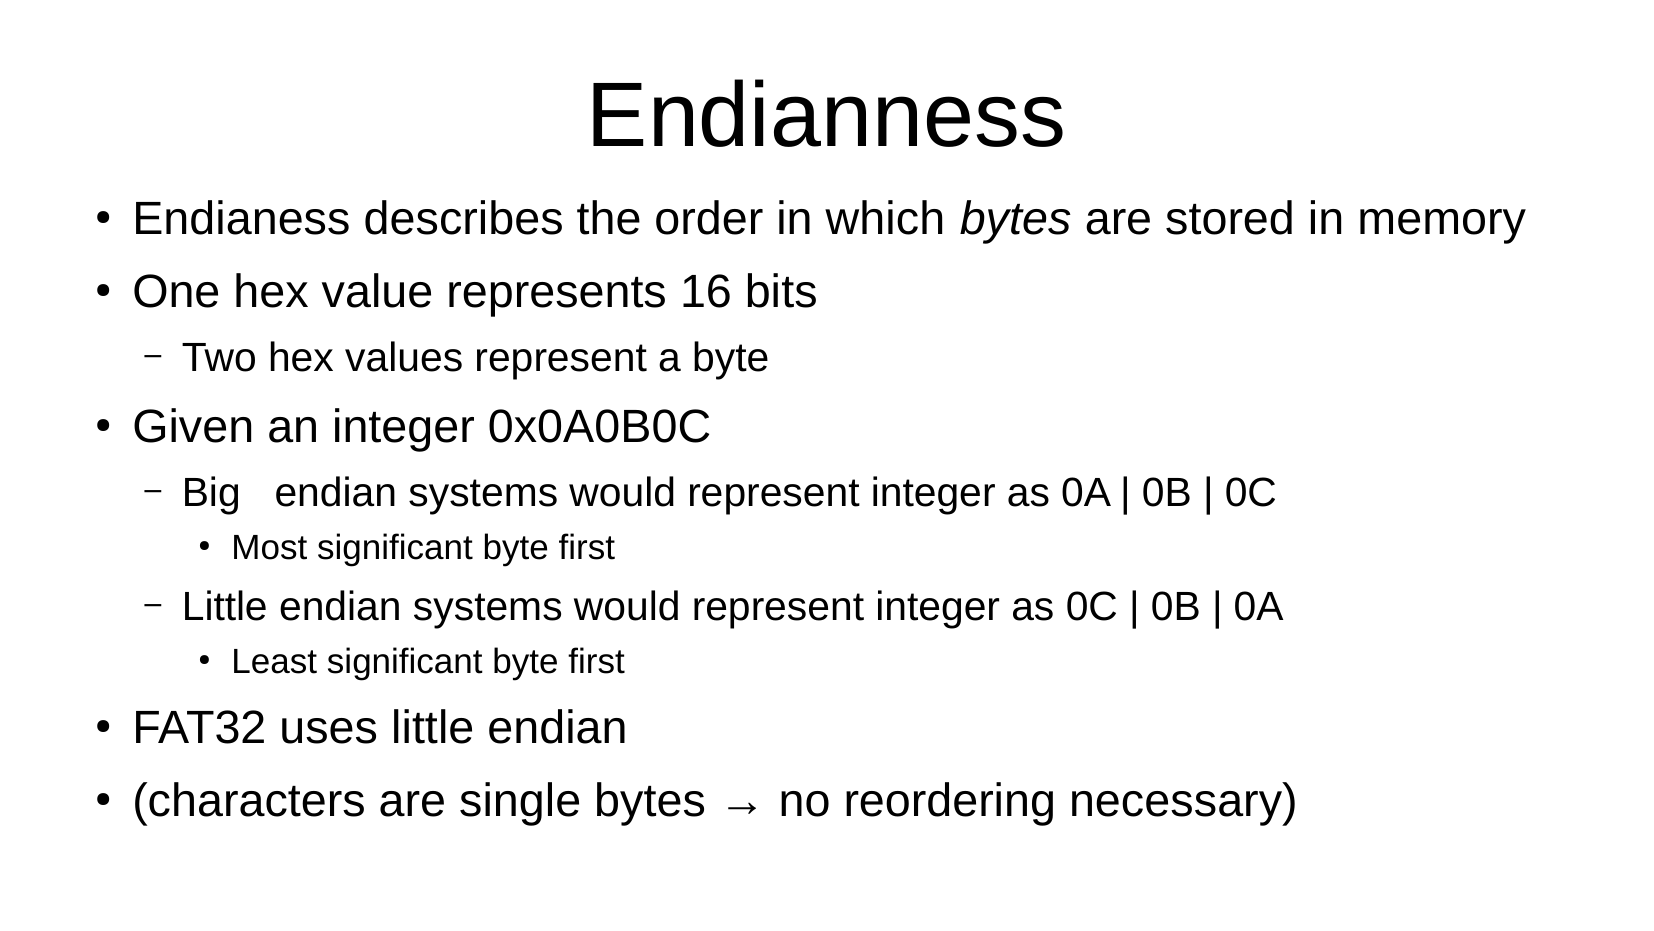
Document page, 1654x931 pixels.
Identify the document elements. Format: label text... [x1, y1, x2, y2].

list Endianess describes the order in which bytes are stored in memory One hex value represents 16 bits Two hex values represent a byte Given an integer 0x0A0B0C Big endian systems would represent integer as 0A | 0B | 0C Most significant byte first Little endian systems would represent integer as 0C | 0B | 0A Least significant byte first FAT32 uses little endian (characters are single bytes → no reordering necessary) [82, 192, 1571, 841]
title Endianness [82, 37, 1571, 192]
